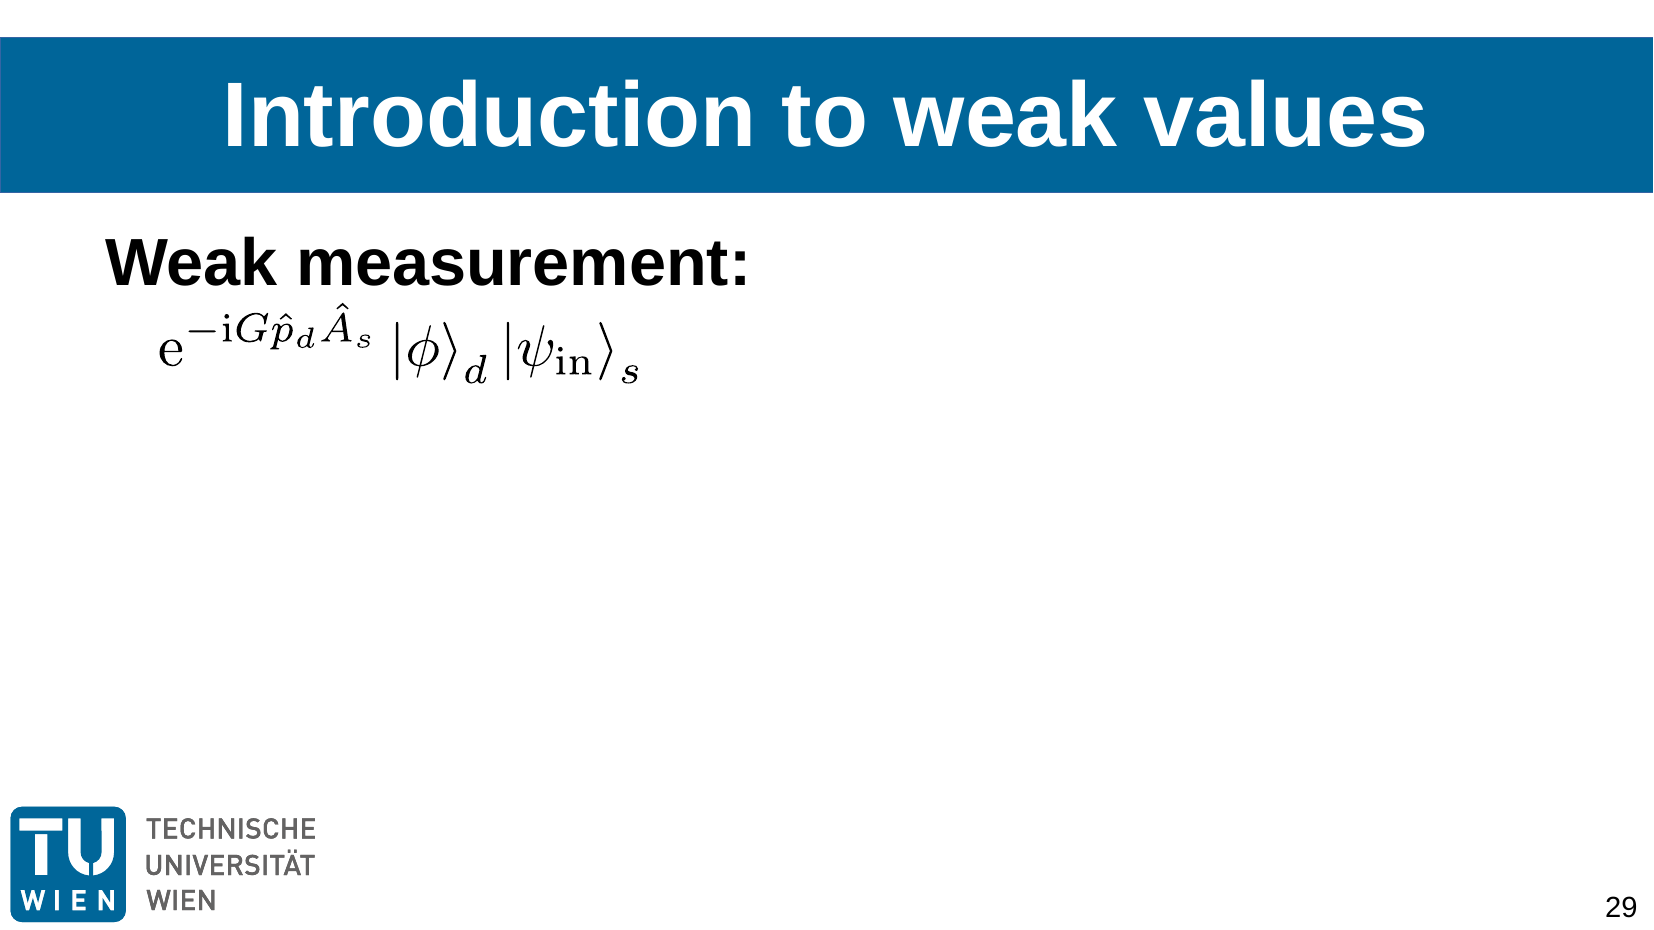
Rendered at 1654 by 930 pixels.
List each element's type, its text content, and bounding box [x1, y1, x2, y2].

title Introduction to weak values [0, 37, 1653, 193]
picture [150, 300, 645, 390]
list Weak measurement: [105, 225, 1593, 765]
